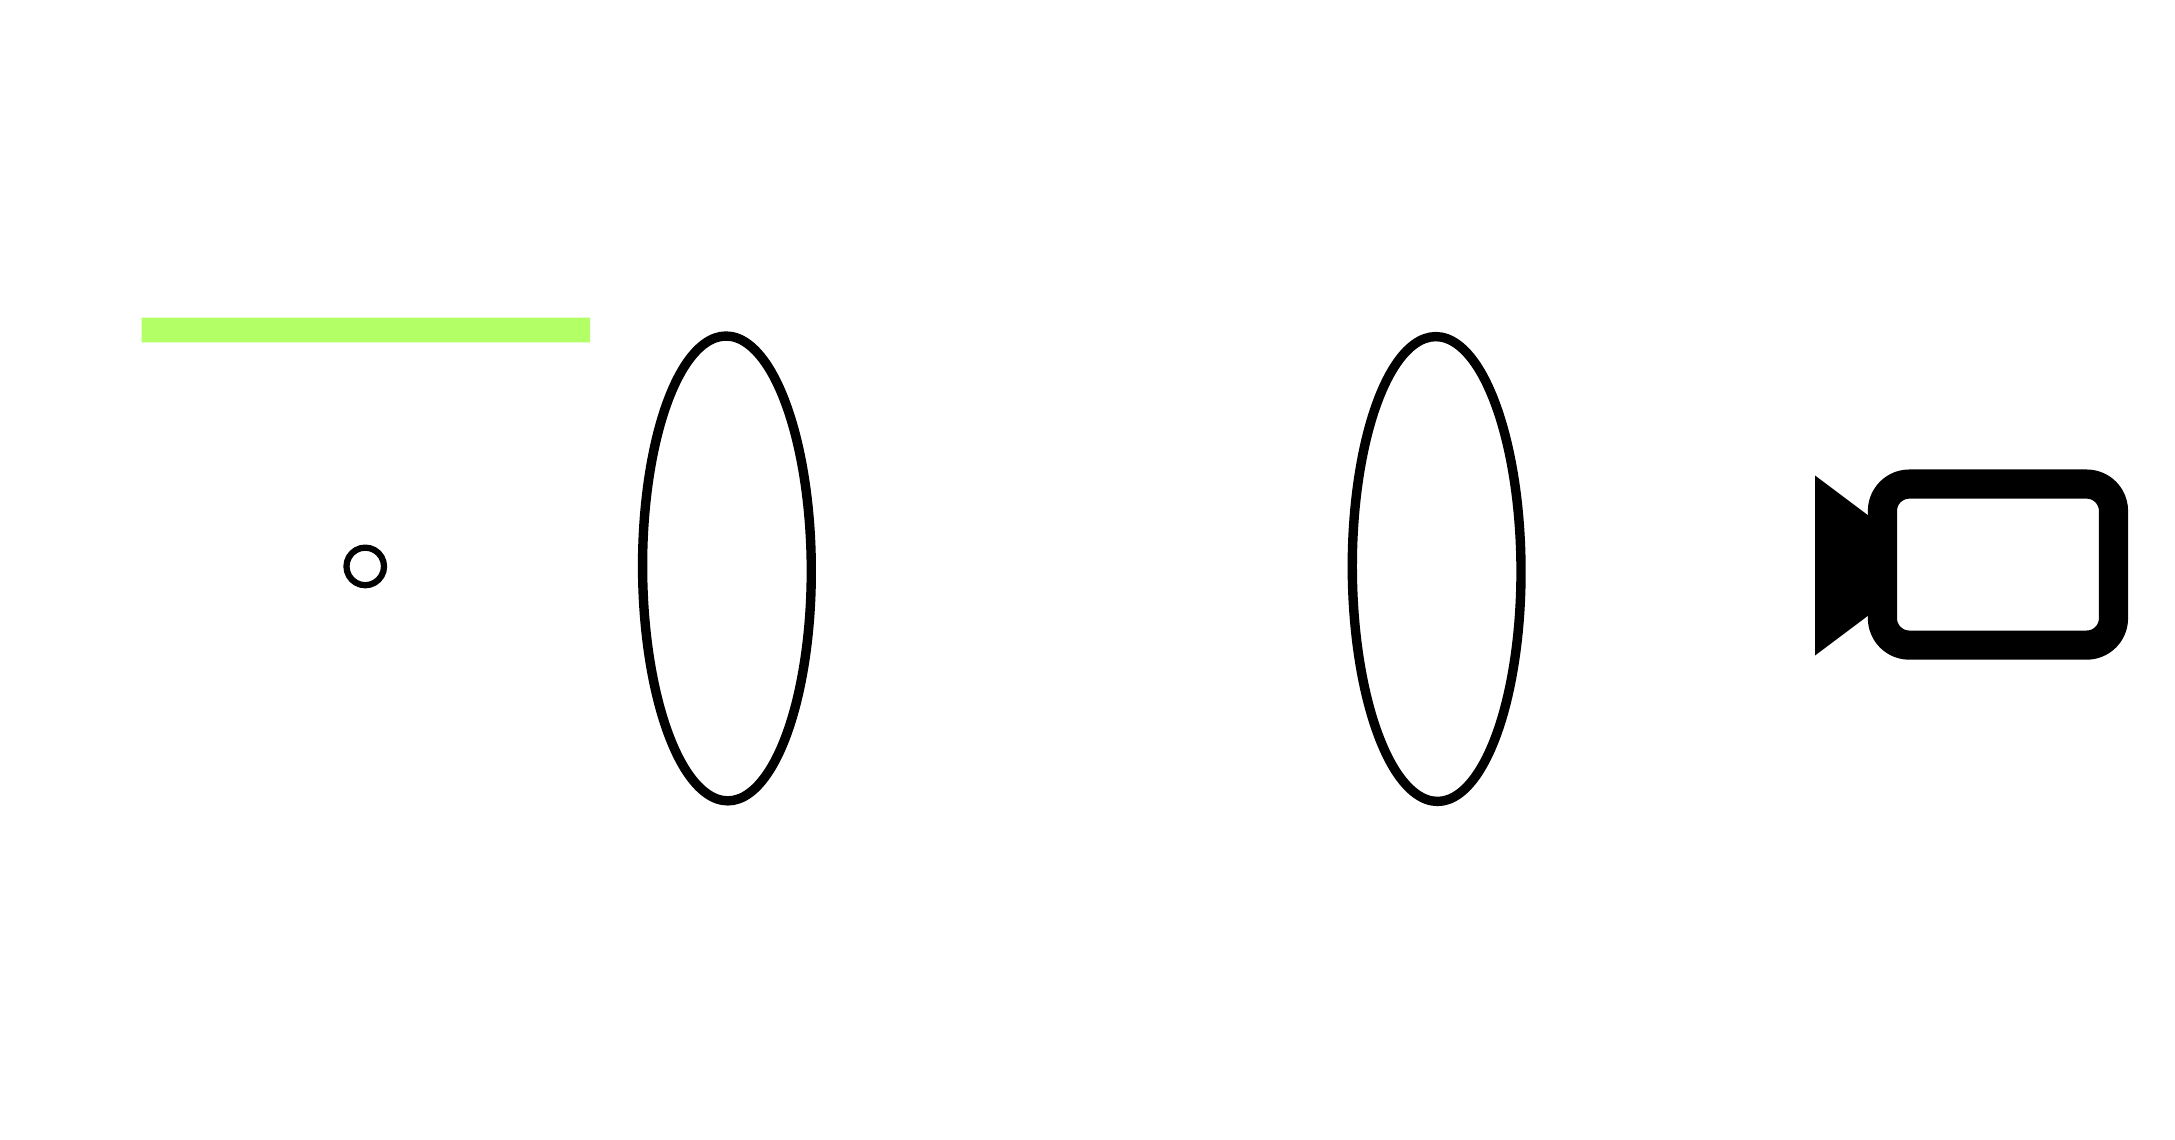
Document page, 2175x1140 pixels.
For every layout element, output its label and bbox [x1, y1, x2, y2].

text_box [1882, 484, 2114, 646]
text_box [1815, 475, 1876, 656]
text_box [642, 336, 812, 801]
text_box [1352, 336, 1522, 802]
